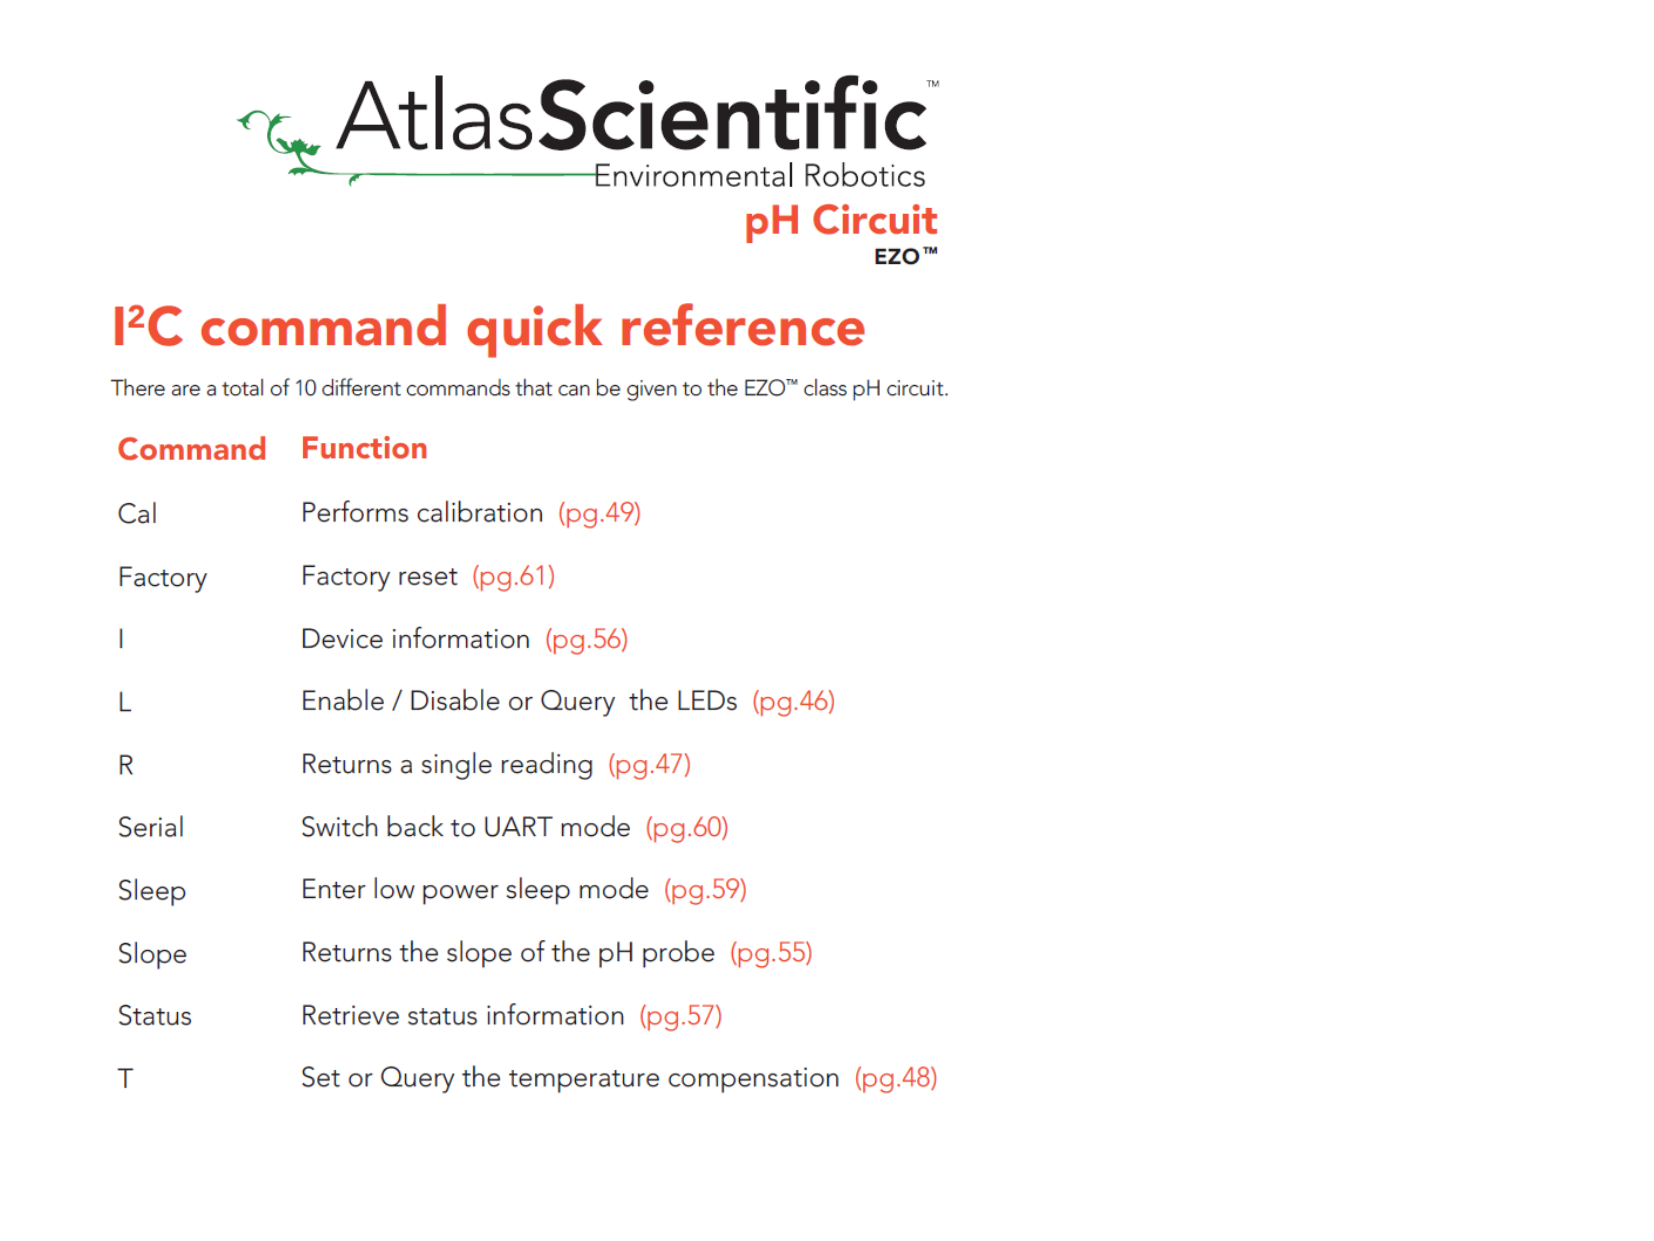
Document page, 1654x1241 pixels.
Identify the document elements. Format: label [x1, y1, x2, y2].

picture [89, 288, 975, 1109]
picture [212, 58, 957, 283]
